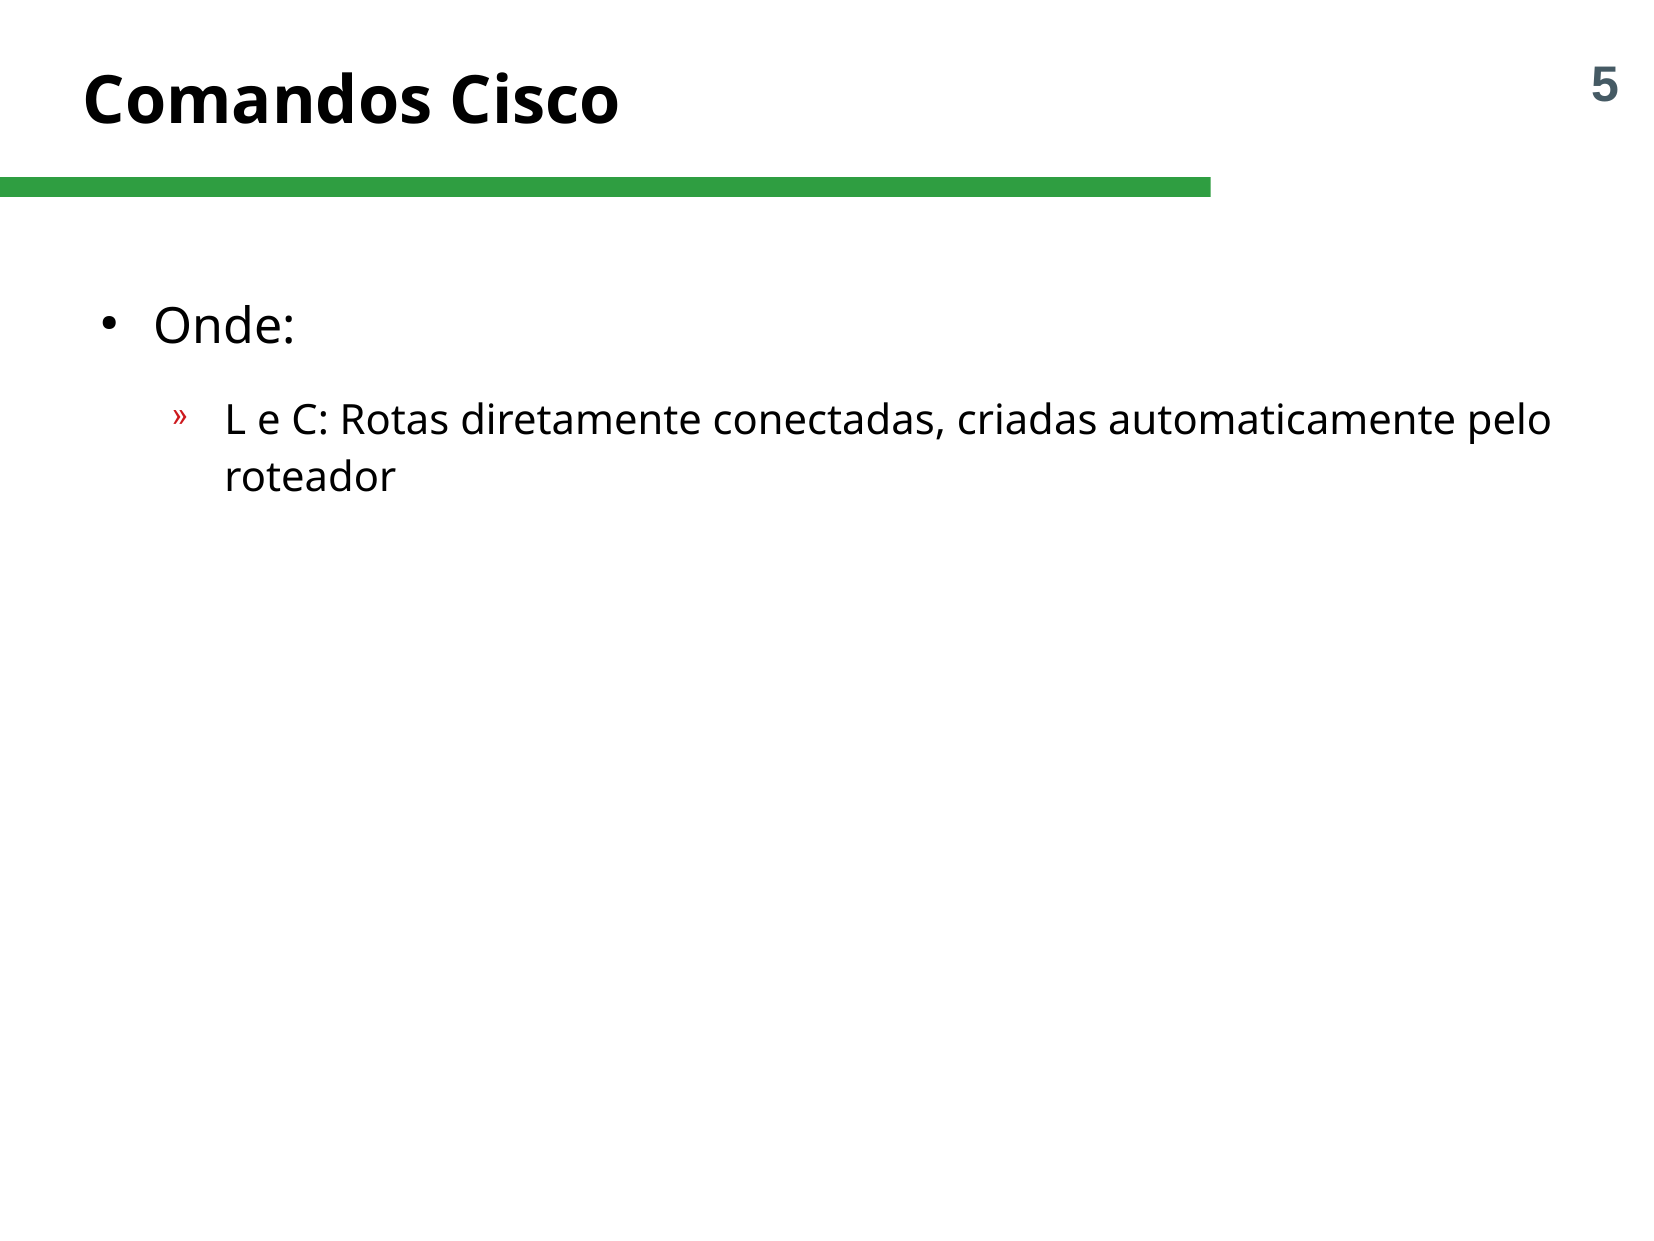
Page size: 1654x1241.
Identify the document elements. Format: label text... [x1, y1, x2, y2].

title Comandos Cisco [82, 0, 1152, 202]
list Onde: L e C: Rotas diretamente conectadas, criadas automaticamente pelo roteador [82, 290, 1571, 1211]
